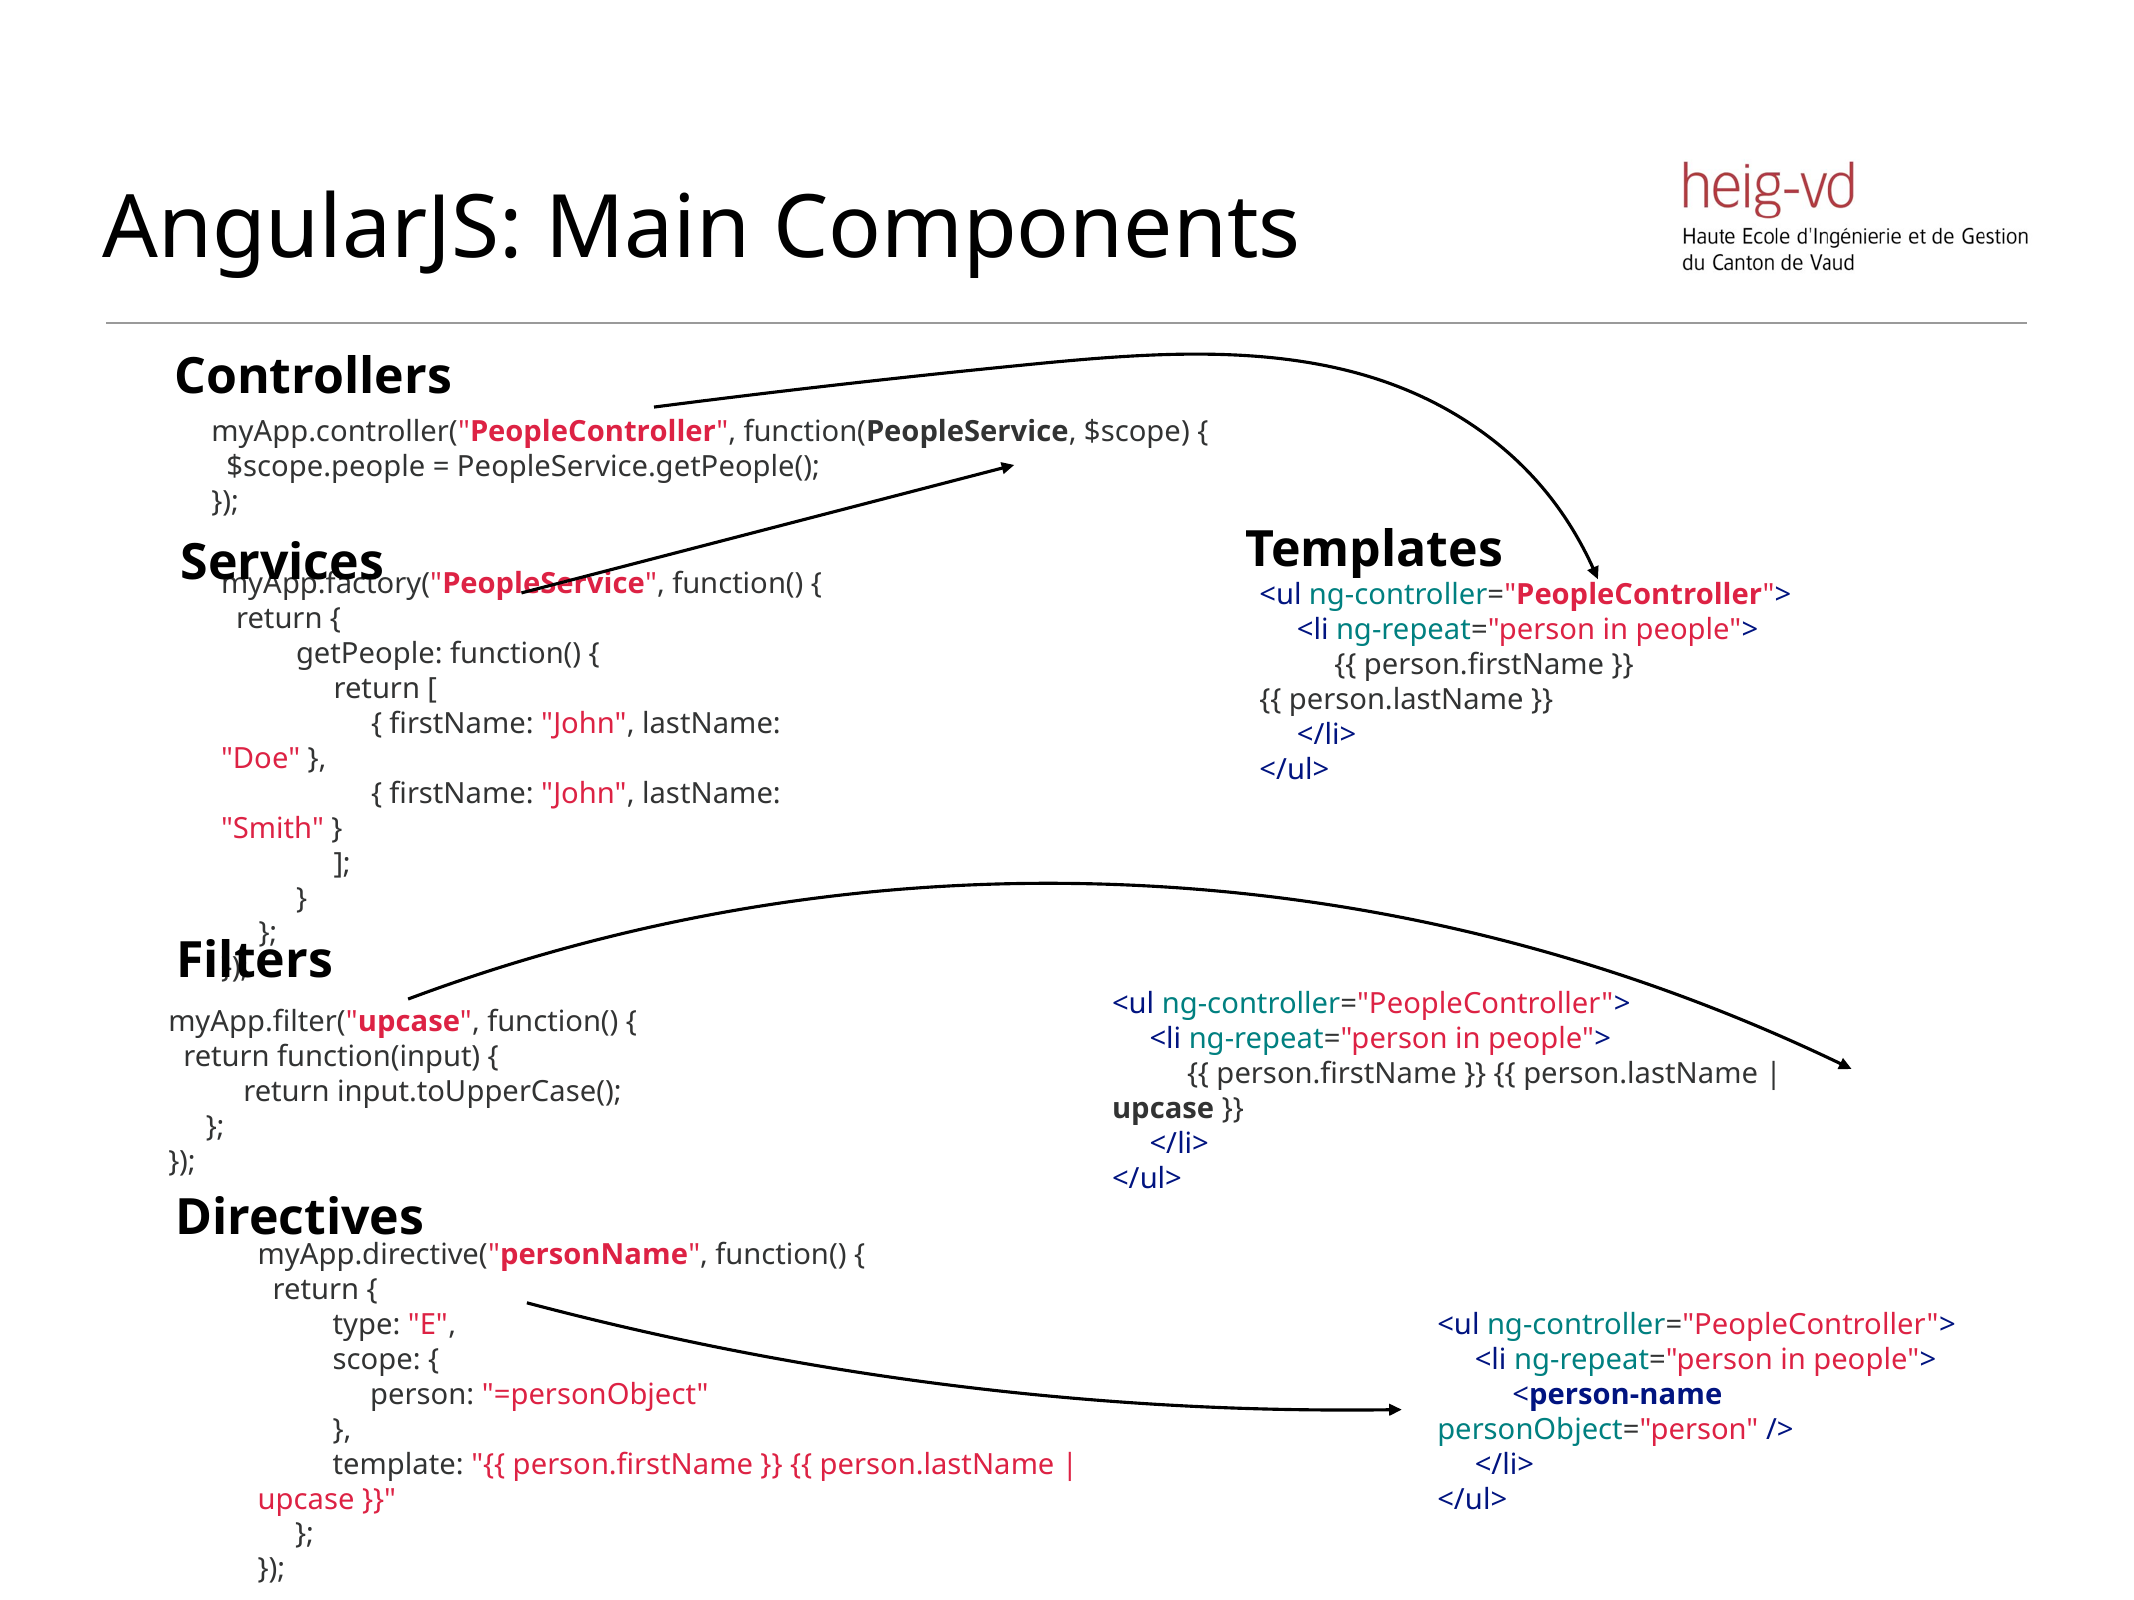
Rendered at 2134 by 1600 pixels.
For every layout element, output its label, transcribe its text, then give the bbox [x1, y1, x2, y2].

text_box Filters [168, 919, 342, 996]
text_box Services [172, 521, 393, 599]
text_box <ul ng-controller="PeopleController"> <li ng-repeat="person in people"> <person-name personObject="person" /> </li> </ul> [1429, 1314, 2020, 1506]
text_box myApp.controller("PeopleController", function(PeopleService, $scope) { $scope.people = PeopleService.getPeople(); }); [203, 403, 1217, 526]
text_box Controllers [166, 334, 461, 412]
text_box myApp.factory("PeopleService", function() { return { getPeople: function() { return [ { firstName: "John", lastName: "Doe" }, { firstName: "John", lastName: "Smith" } ]; } }; }); [212, 590, 831, 958]
text_box myApp.directive("personName", function() { return { type: "E", scope: { person: "=personObject" }, template: "{{ person.firstName }} {{ person.lastName | upcase }}" }; }); [249, 1244, 1158, 1576]
text_box Directives [166, 1176, 433, 1253]
text_box myApp.filter("upcase", function() { return function(input) { return input.toUpperCase(); }; }); [159, 993, 646, 1186]
title AngularJS: Main Components [93, 54, 2040, 284]
text_box <ul ng-controller="PeopleController"> <li ng-repeat="person in people"> {{ person.firstName }} {{ person.lastName }} </li> </ul> [1250, 584, 1869, 777]
text_box <ul ng-controller="PeopleController"> <li ng-repeat="person in people"> {{ person.firstName }} {{ person.lastName | upcase }} </li> </ul> [1103, 993, 1855, 1186]
text_box myApp.factory("PeopleService", function() { return { getPeople: function() { return [ { firstName: "John", lastName: "Doe" }, { firstName: "John", lastName: "Smith" } ]; } }; }); [540, 898, 831, 958]
text_box Templates [1237, 508, 1512, 586]
